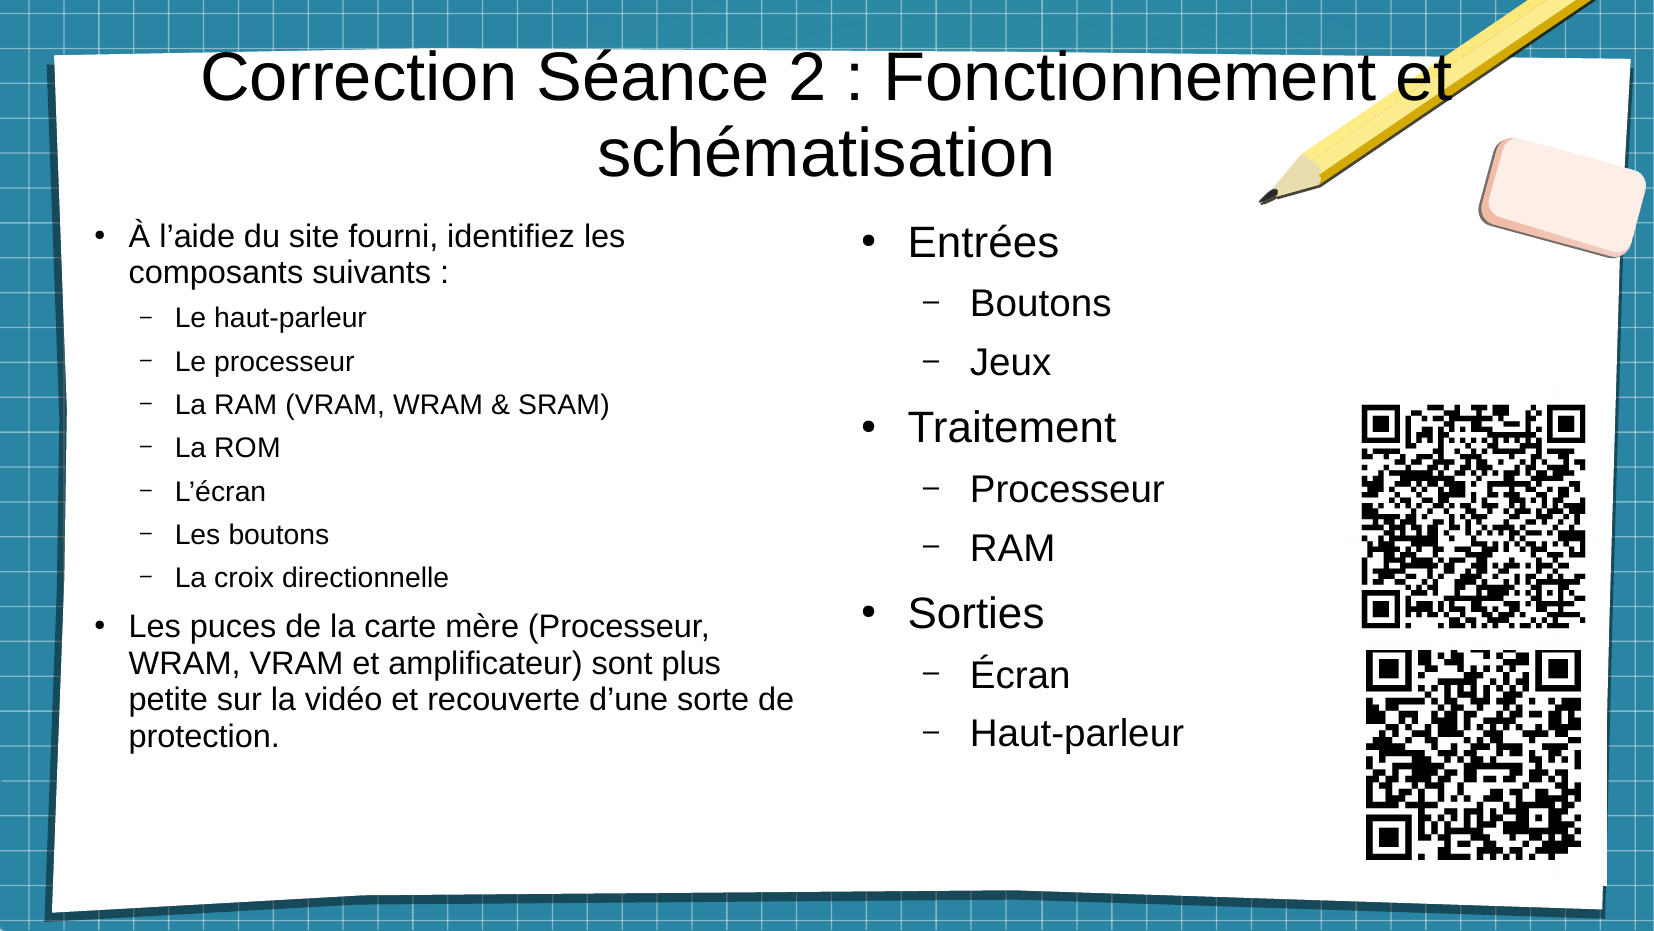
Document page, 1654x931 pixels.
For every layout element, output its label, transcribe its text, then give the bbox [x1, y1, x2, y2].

title Correction Séance 2 : Fonctionnement et schématisation [82, 37, 1571, 193]
picture [1340, 383, 1607, 886]
list À l’aide du site fourni, identifiez les composants suivants : Le haut-parleur Le processeur La RAM (VRAM, WRAM & SRAM) La ROM L’écran Les boutons La croix directionnelle Les puces de la carte mère (Processeur, WRAM, VRAM et amplificateur) sont plus petite sur la vidéo et recouverte d’une sorte de protection. [82, 217, 809, 758]
list Entrées Boutons Jeux Traitement Processeur RAM Sorties Écran Haut-parleur [845, 217, 1572, 758]
